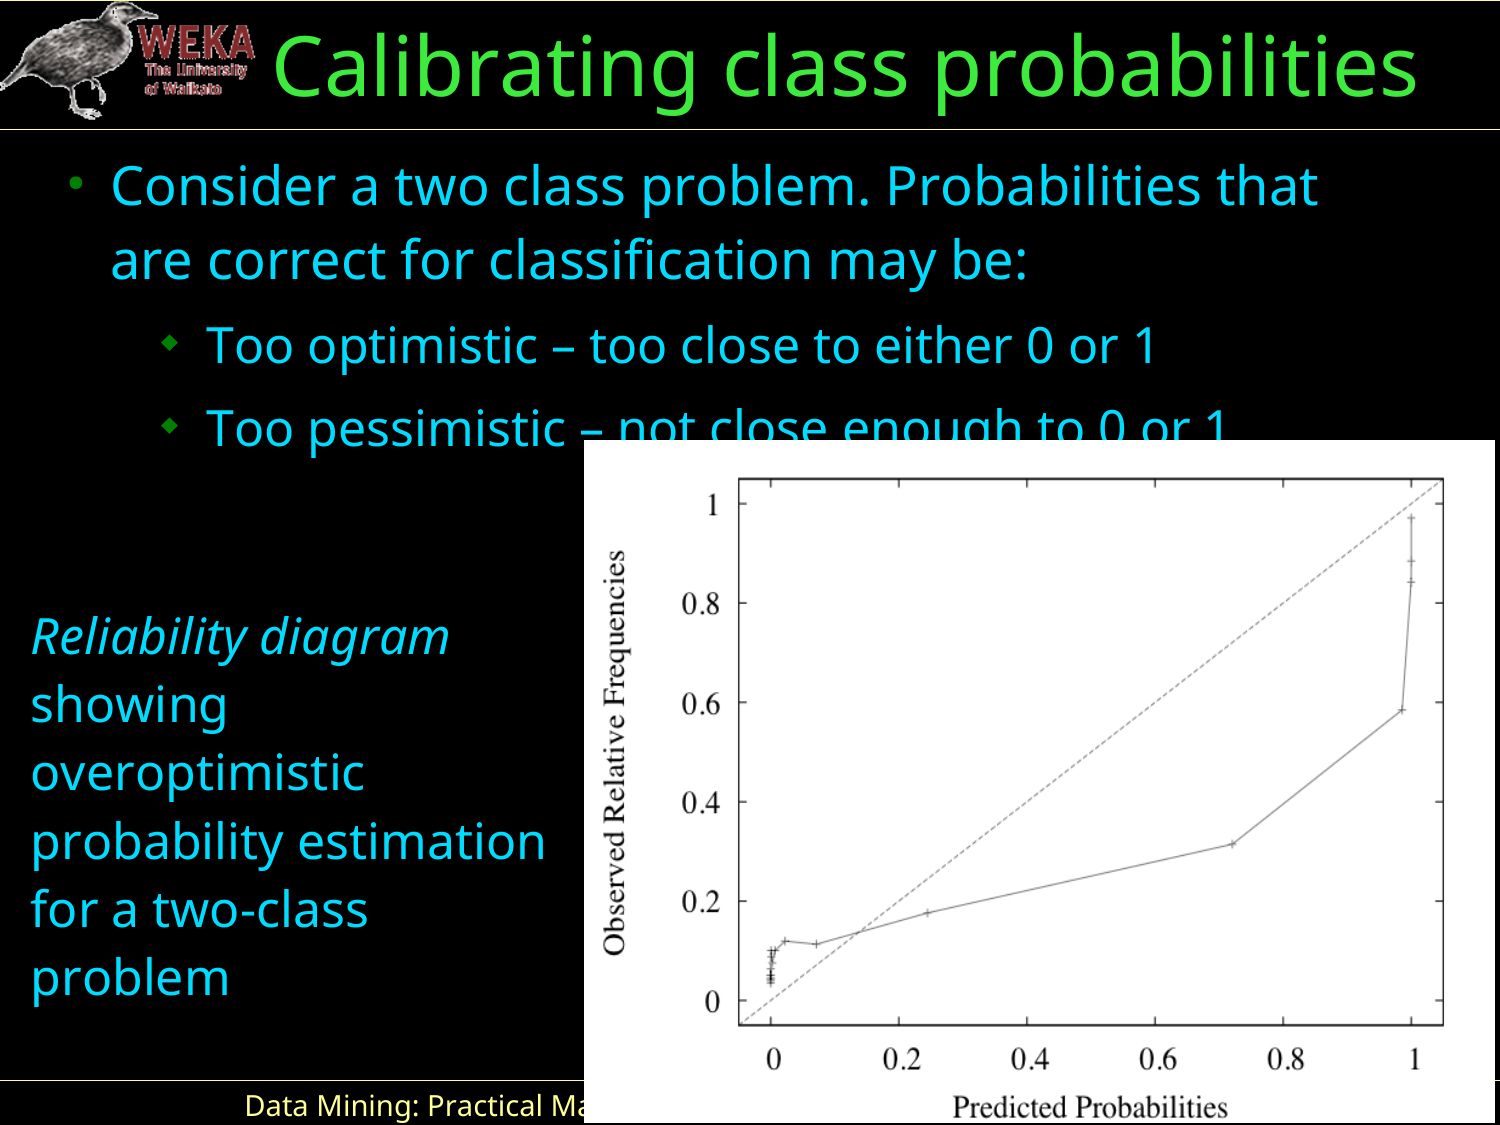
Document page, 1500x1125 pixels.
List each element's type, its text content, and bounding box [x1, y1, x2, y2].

picture [584, 440, 1495, 1123]
picture [0, 1, 263, 129]
list Consider a two class problem. Probabilities that are correct for classification may be: Too optimistic – too close to either 0 or 1 Too pessimistic – not close enough to 0 or 1 [67, 916, 584, 1063]
list Consider a two class problem. Probabilities that are correct for classification may be: Too optimistic – too close to either 0 or 1 Too pessimistic – not close enough to 0 or 1 [67, 147, 1418, 590]
title Calibrating class probabilities [263, 0, 1500, 159]
text_box Reliability diagram showing overoptimistic probability estimation for a two-class problem [0, 590, 591, 916]
